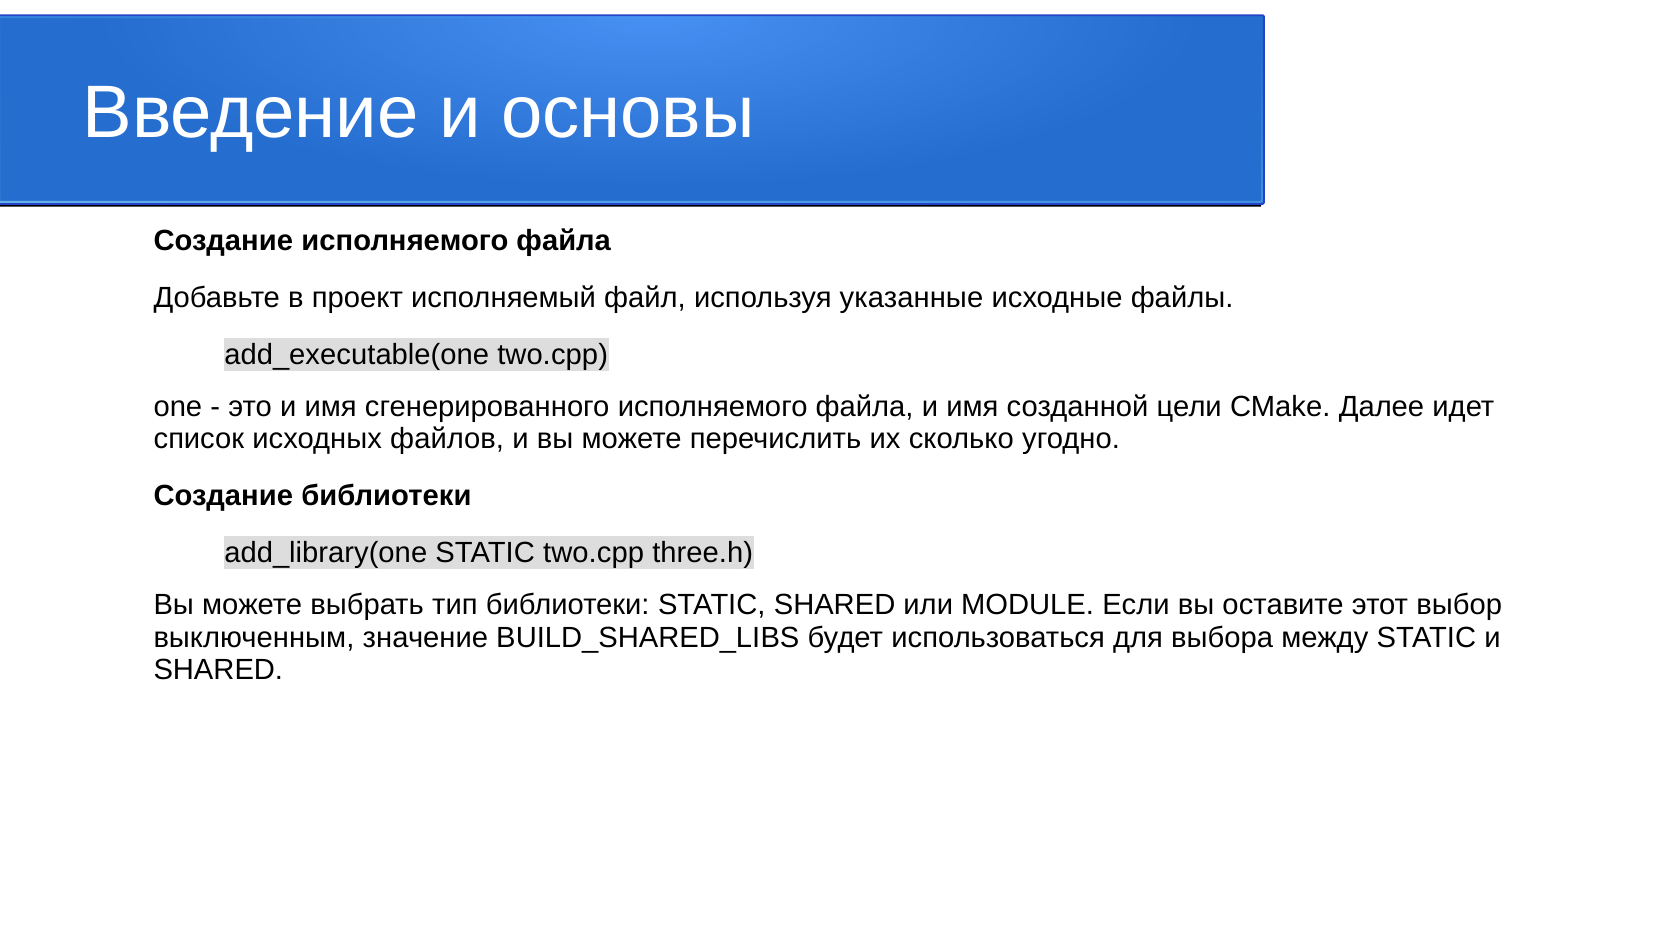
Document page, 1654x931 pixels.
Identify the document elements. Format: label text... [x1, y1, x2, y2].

title Введение и основы [82, 35, 1235, 189]
list Создание исполняемого файла Добавьте в проект исполняемый файл, используя указанные исходные файлы. add_executable(one two.cpp) one - это и имя сгенерированного исполняемого файла, и имя созданной цели CMake. Далее идет список исходных файлов, и вы можете перечислить их сколько угодно. Создание библиотеки add_library(one STATIC two.cpp three.h) Вы можете выбрать тип библиотеки: STATIC, SHARED или MODULE. Если вы оставите этот выбор выключенным, значение BUILD_SHARED_LIBS будет использоваться для выбора между STATIC и SHARED. [82, 224, 1571, 764]
